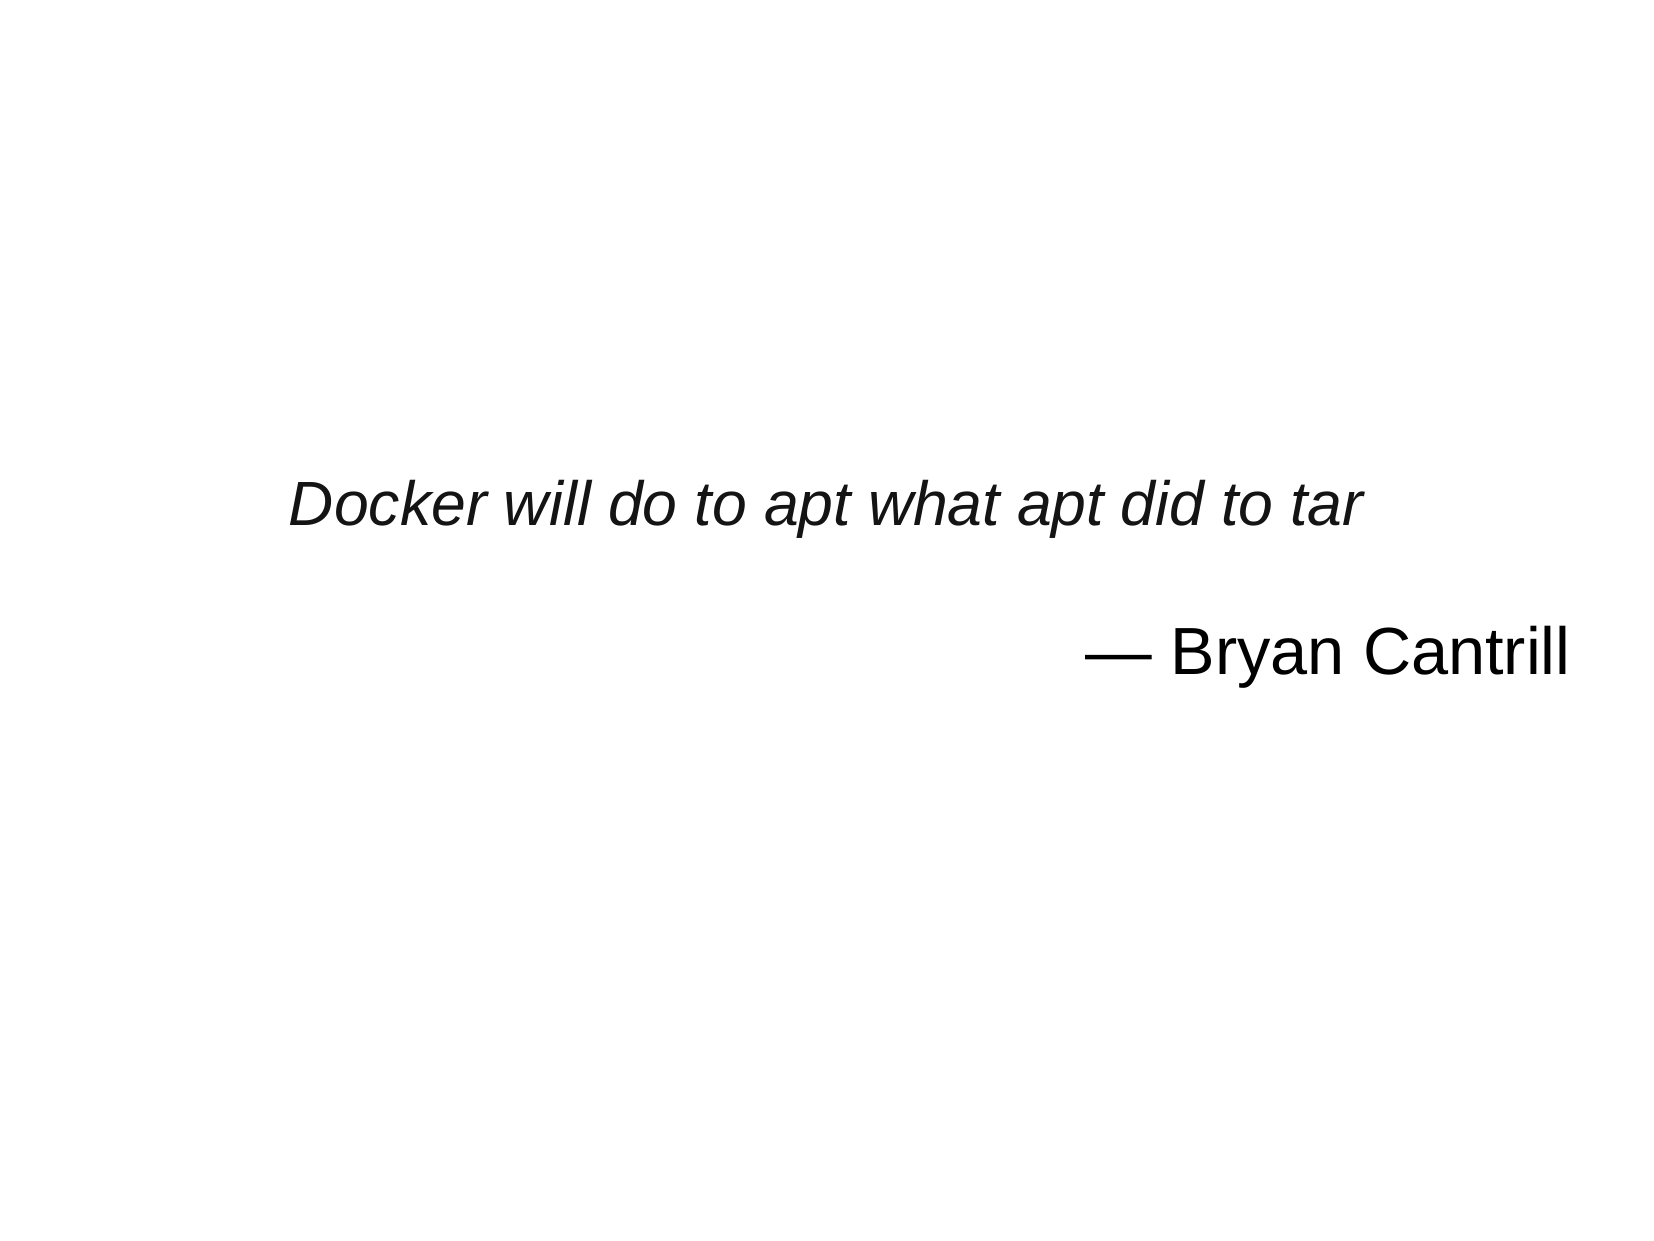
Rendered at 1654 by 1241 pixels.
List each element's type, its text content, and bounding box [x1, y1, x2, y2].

subtitle Docker will do to apt what apt did to tar — Bryan Cantrill [82, 49, 1571, 1109]
